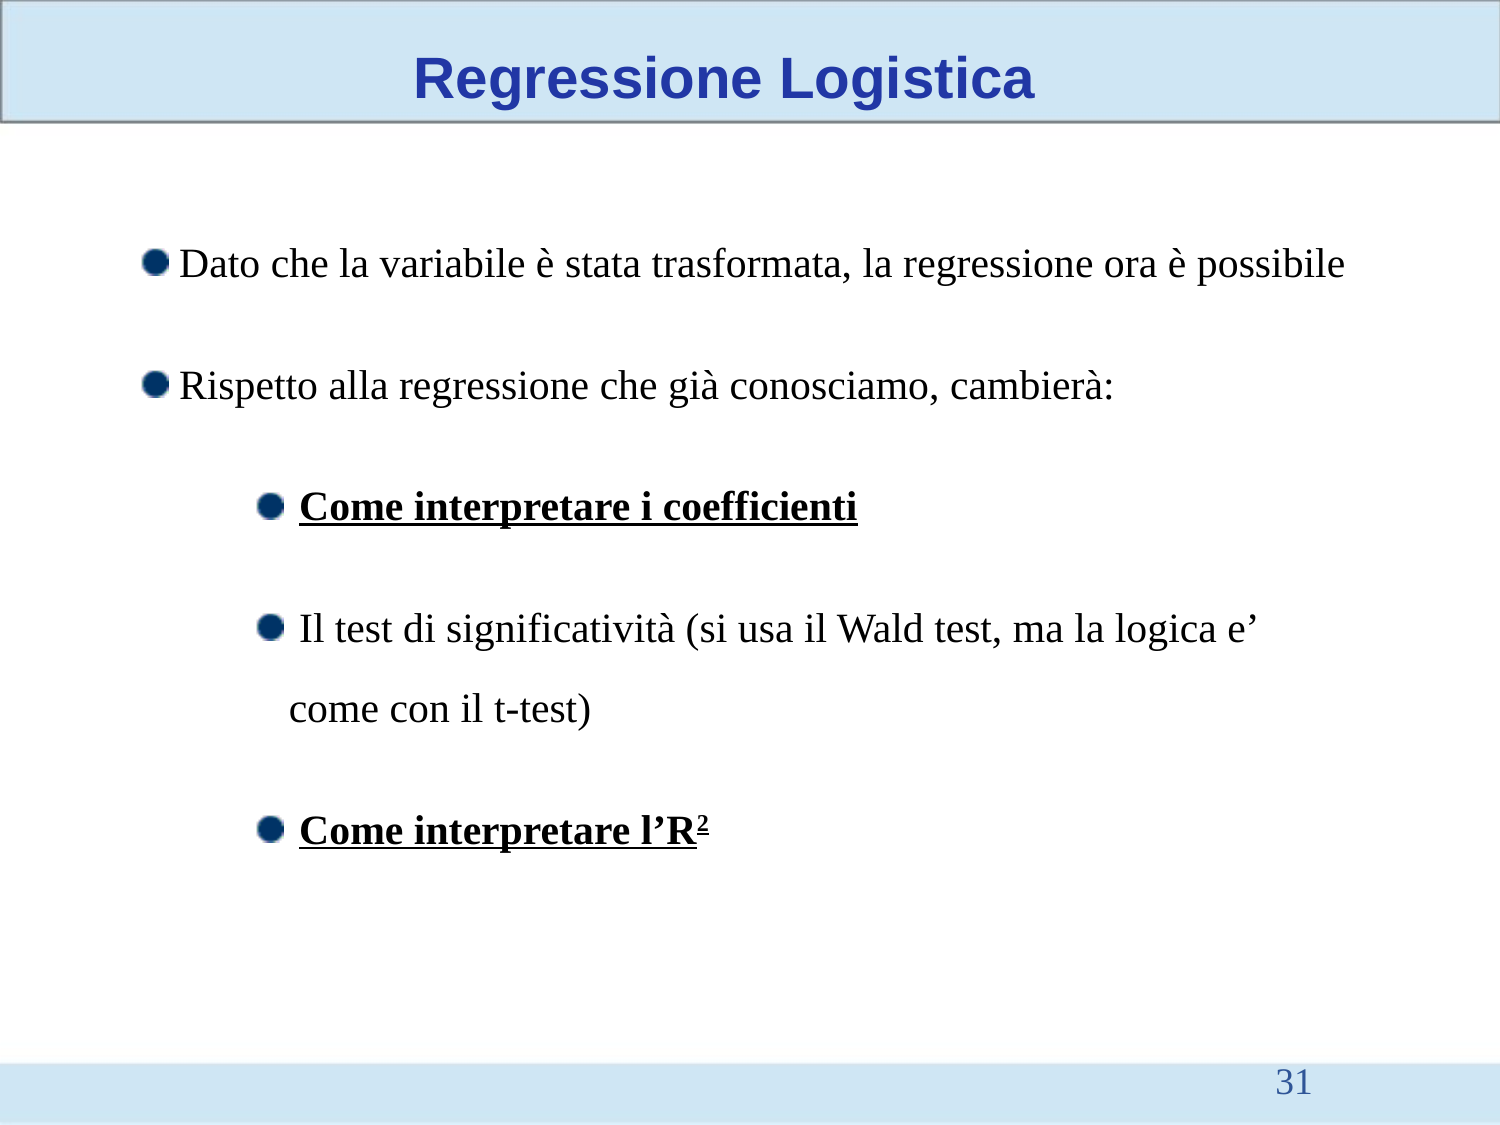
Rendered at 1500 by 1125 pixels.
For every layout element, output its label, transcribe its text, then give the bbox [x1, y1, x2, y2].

picture [0, 0, 1500, 1125]
slide_number [1074, 1024, 1425, 1103]
text_box Dato che la variabile è stata trasformata, la regressione ora è possibile Rispetto alla regressione che già conosciamo, cambierà: Come interpretare i coefficienti Il test di significatività (si usa il Wald test, ma la logica e’ come con il t-test) Come interpretare l’R2 [123, 198, 1368, 861]
title Regressione Logistica [49, 7, 1400, 145]
